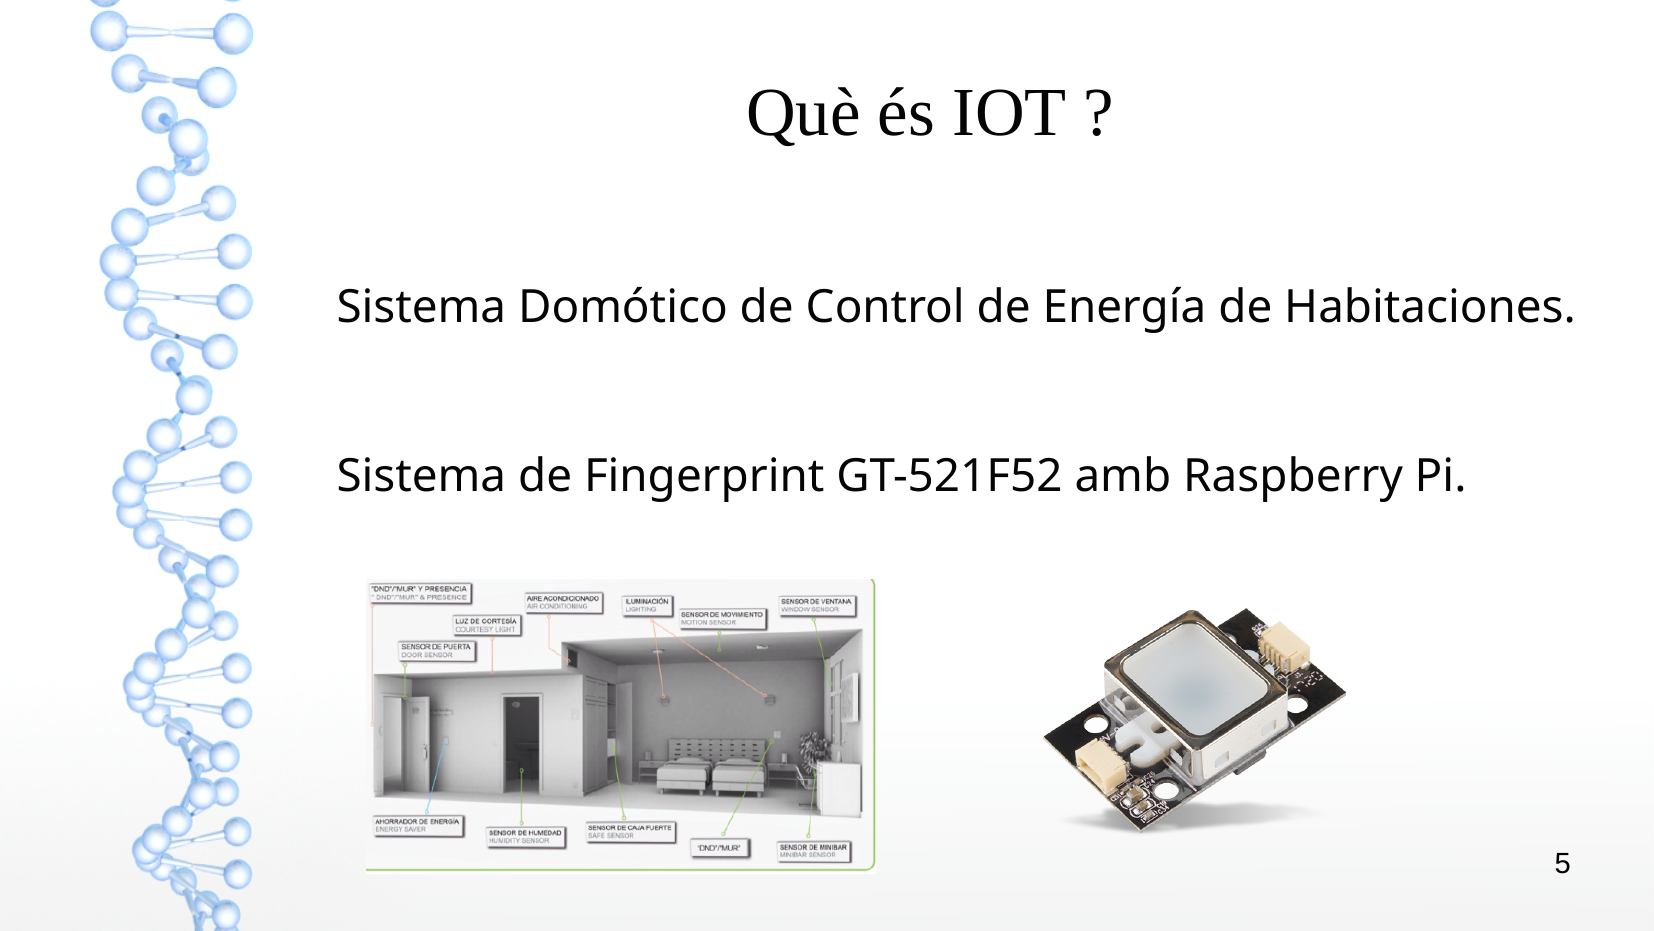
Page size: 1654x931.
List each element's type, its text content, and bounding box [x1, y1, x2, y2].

picture [0, 0, 1654, 931]
title Què és IOT ? [265, 35, 1595, 188]
list Sistema Domótico de Control de Energía de Habitaciones. Sistema de Fingerprint GT-521F52 amb Raspberry Pi. [265, 188, 1595, 898]
